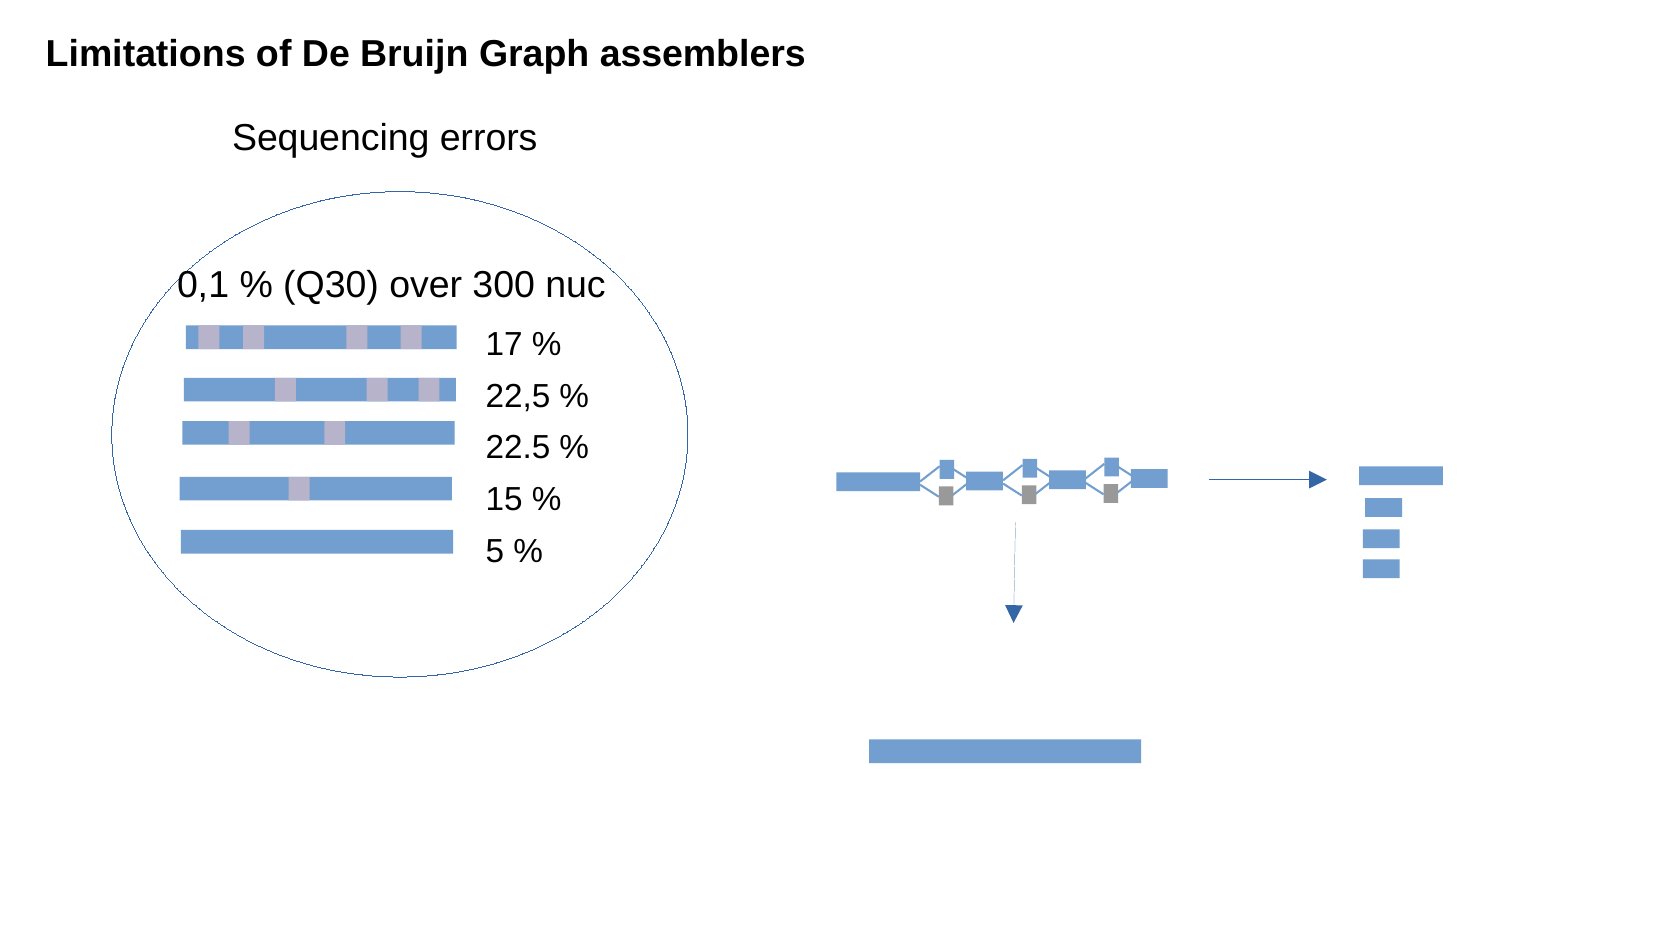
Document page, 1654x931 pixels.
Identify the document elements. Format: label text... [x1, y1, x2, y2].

text_box [1103, 484, 1119, 503]
text_box [869, 739, 1142, 764]
text_box [180, 529, 454, 554]
text_box 22.5 % [470, 422, 620, 474]
text_box [939, 459, 955, 479]
text_box [1049, 470, 1086, 490]
text_box Limitations of De Bruijn Graph assemblers [30, 25, 1108, 133]
text_box [1130, 469, 1168, 488]
text_box [179, 476, 452, 501]
text_box 15 % [470, 474, 585, 526]
text_box [182, 421, 455, 445]
text_box 0,1 % (Q30) over 300 nuc [162, 255, 692, 355]
text_box [1104, 457, 1119, 477]
text_box [938, 486, 954, 506]
text_box [966, 471, 1003, 491]
text_box 5 % [470, 526, 563, 578]
text_box 17 % [470, 317, 640, 370]
text_box [1365, 498, 1403, 517]
text_box [836, 472, 921, 492]
text_box [1021, 485, 1037, 505]
text_box [1022, 458, 1038, 478]
text_box [1359, 466, 1443, 486]
text_box 22,5 % [470, 369, 644, 422]
text_box [183, 377, 456, 402]
text_box [1362, 559, 1400, 579]
text_box [1362, 529, 1400, 549]
text_box Sequencing errors [217, 133, 641, 167]
